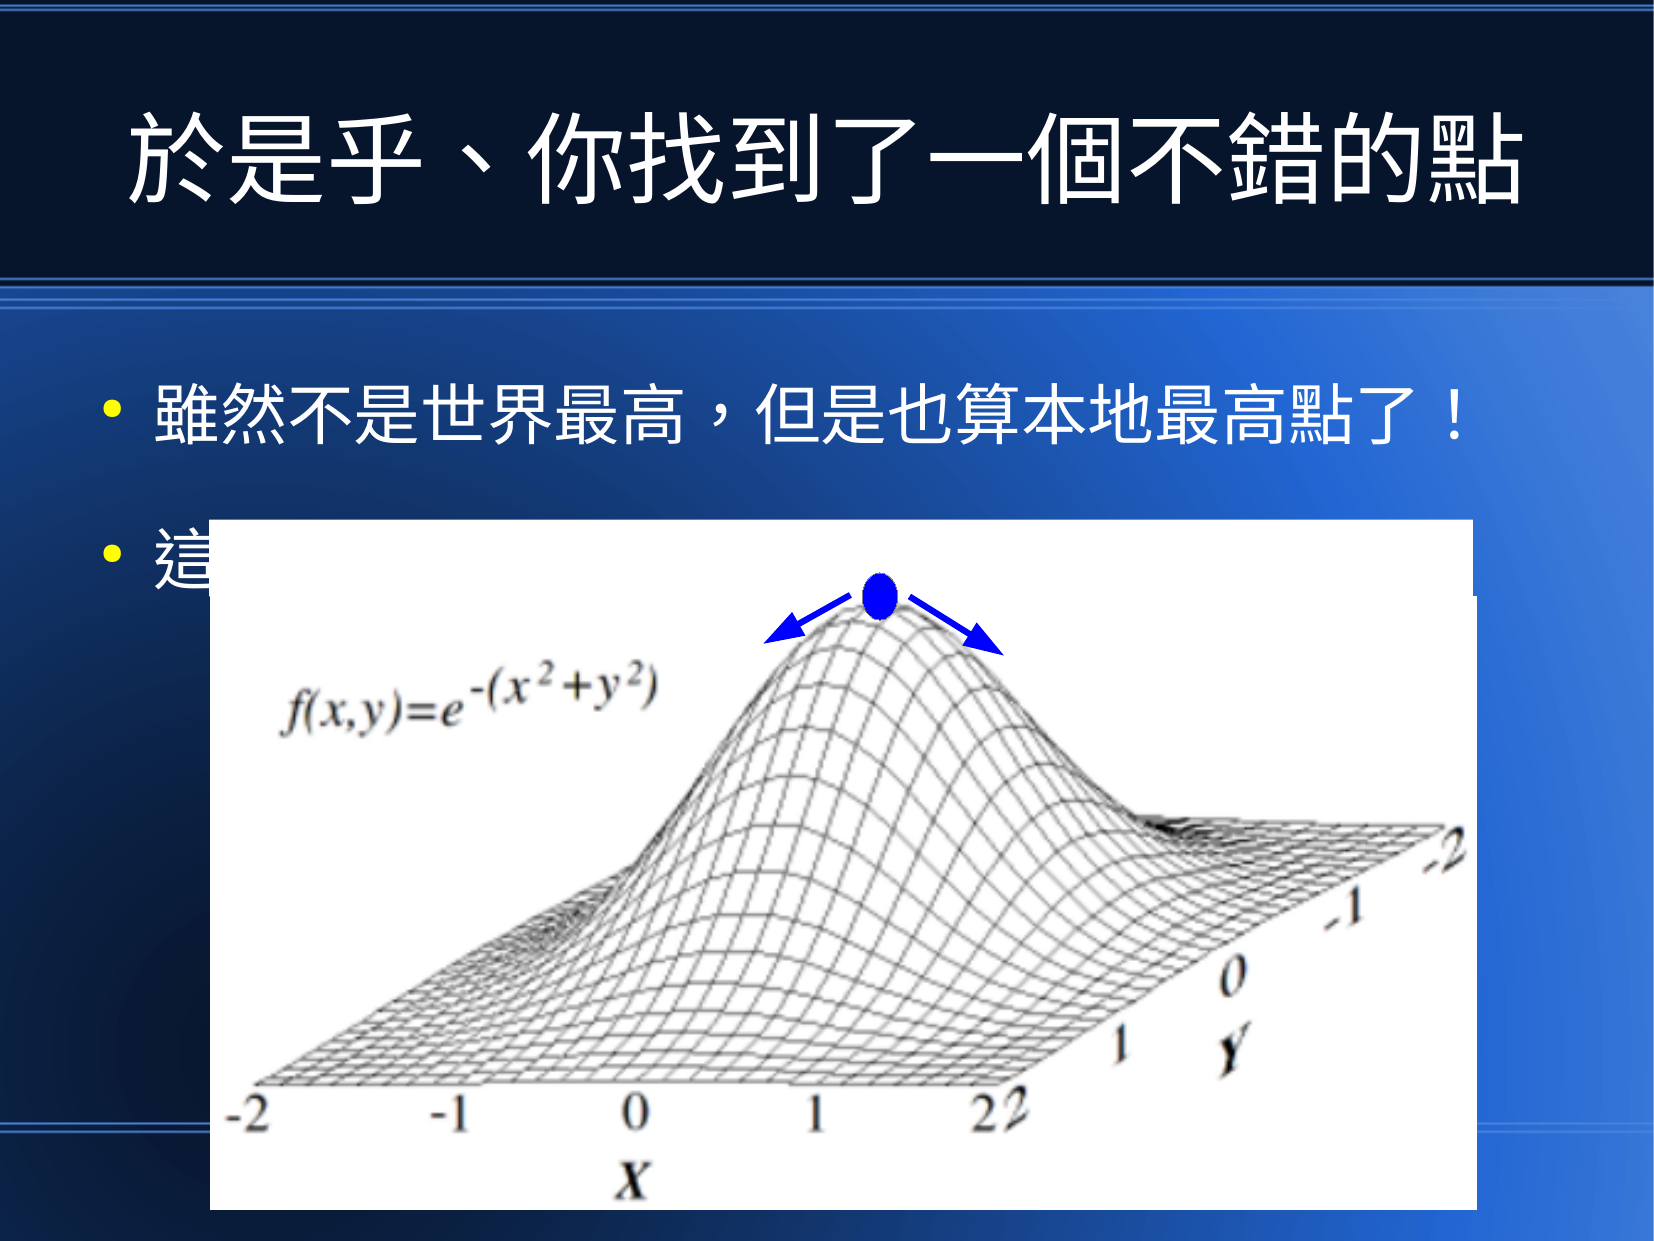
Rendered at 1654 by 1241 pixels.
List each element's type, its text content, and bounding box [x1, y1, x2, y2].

text_box [862, 572, 898, 621]
title 於是乎、你找到了一個不錯的點 [82, 49, 1571, 257]
picture [0, 0, 1654, 1241]
list 雖然不是世界最高，但是也算本地最高點了！ 這就是所謂的區域最佳解。 [82, 313, 1571, 1241]
picture [210, 596, 1477, 1210]
